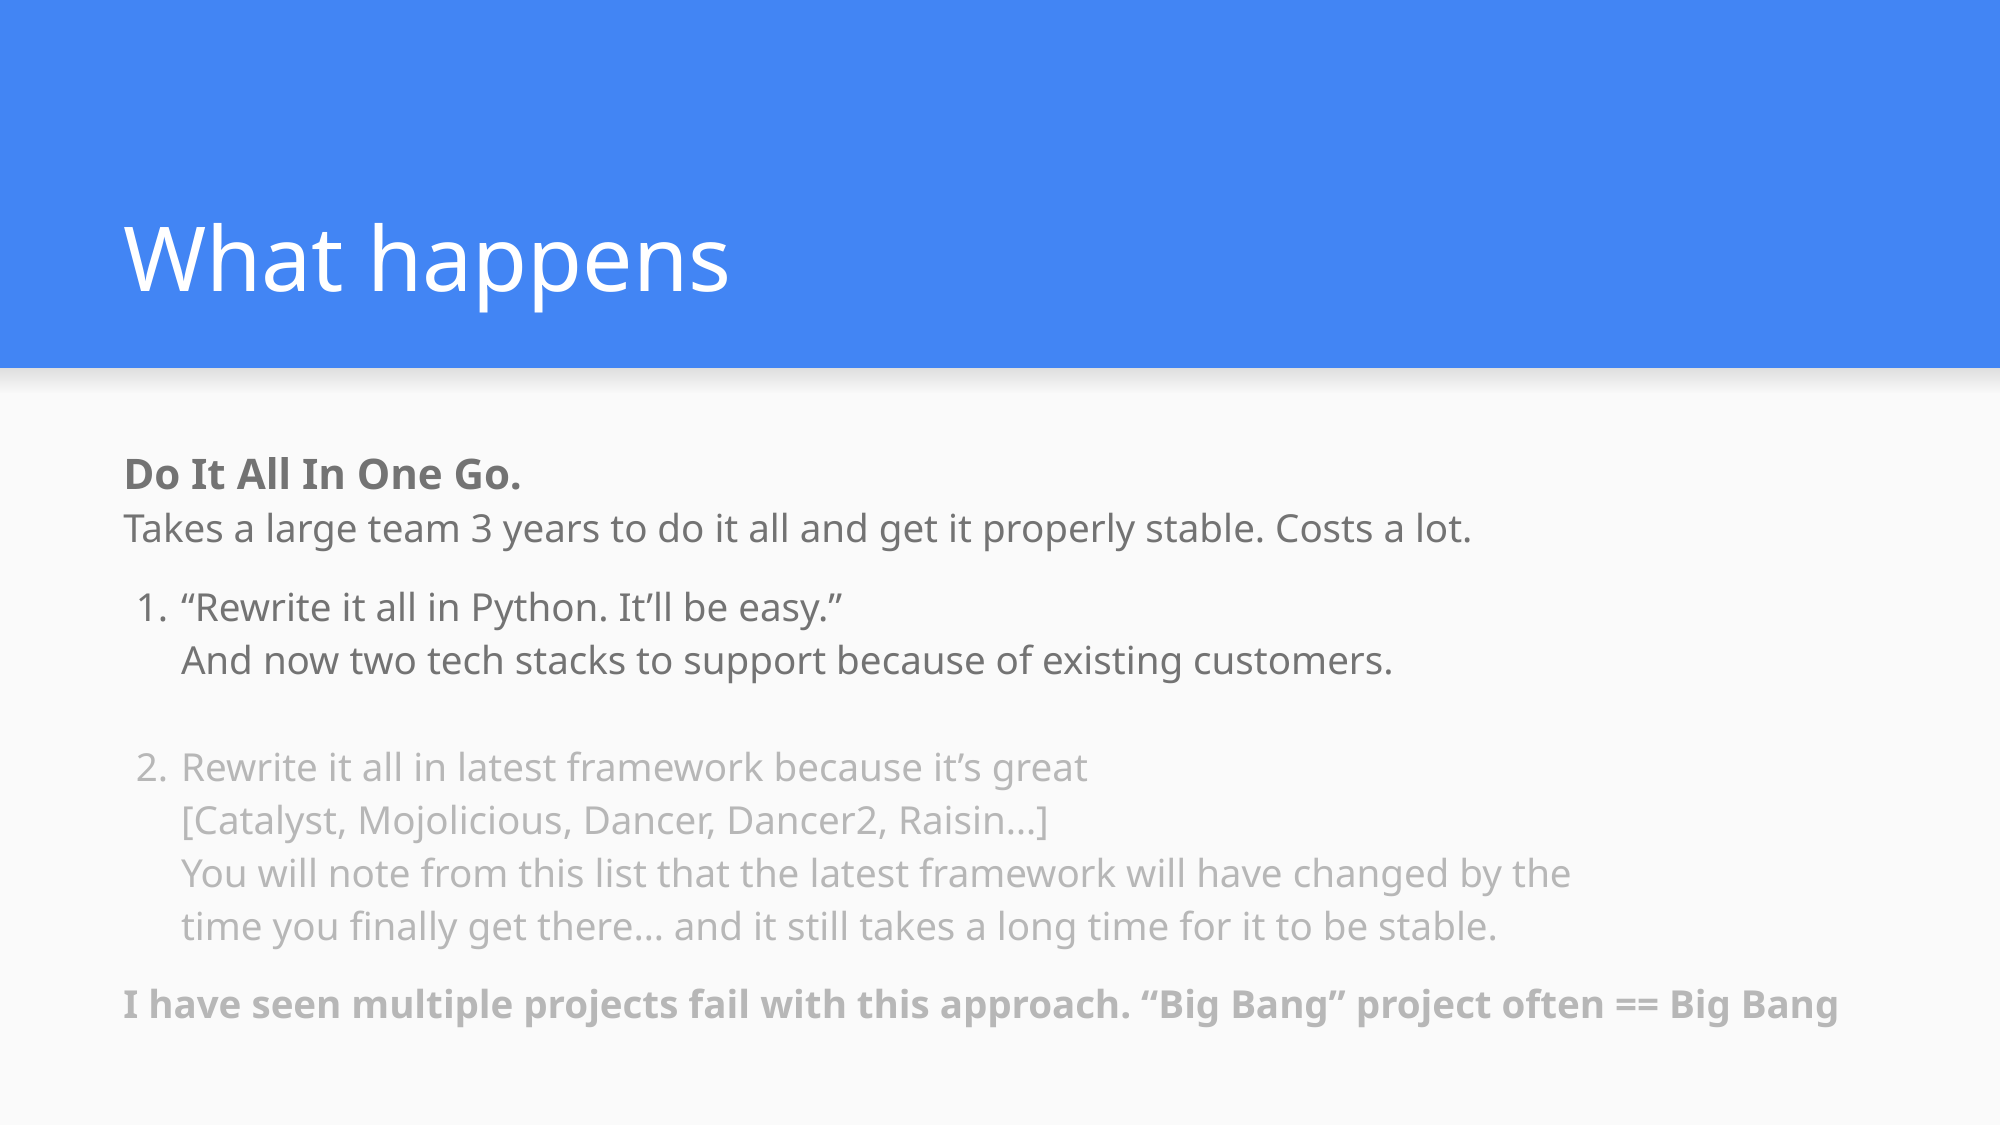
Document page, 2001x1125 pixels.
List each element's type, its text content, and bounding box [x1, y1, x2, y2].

list Do It All In One Go. Takes a large team 3 years to do it all and get it properly stable. Costs a lot. “Rewrite it all in Python. It’ll be easy.” And now two tech stacks to support because of existing customers. Rewrite it all in latest framework because it’s great [Catalyst, Mojolicious, Dancer, Dancer2, Raisin…] You will note from this list that the latest framework will have changed by the time you finally get there… and it still takes a long time for it to be stable. I have seen multiple projects fail with this approach. “Big Bang” project often == Big Bang [103, 419, 1902, 1050]
title What happens [103, 161, 1902, 330]
